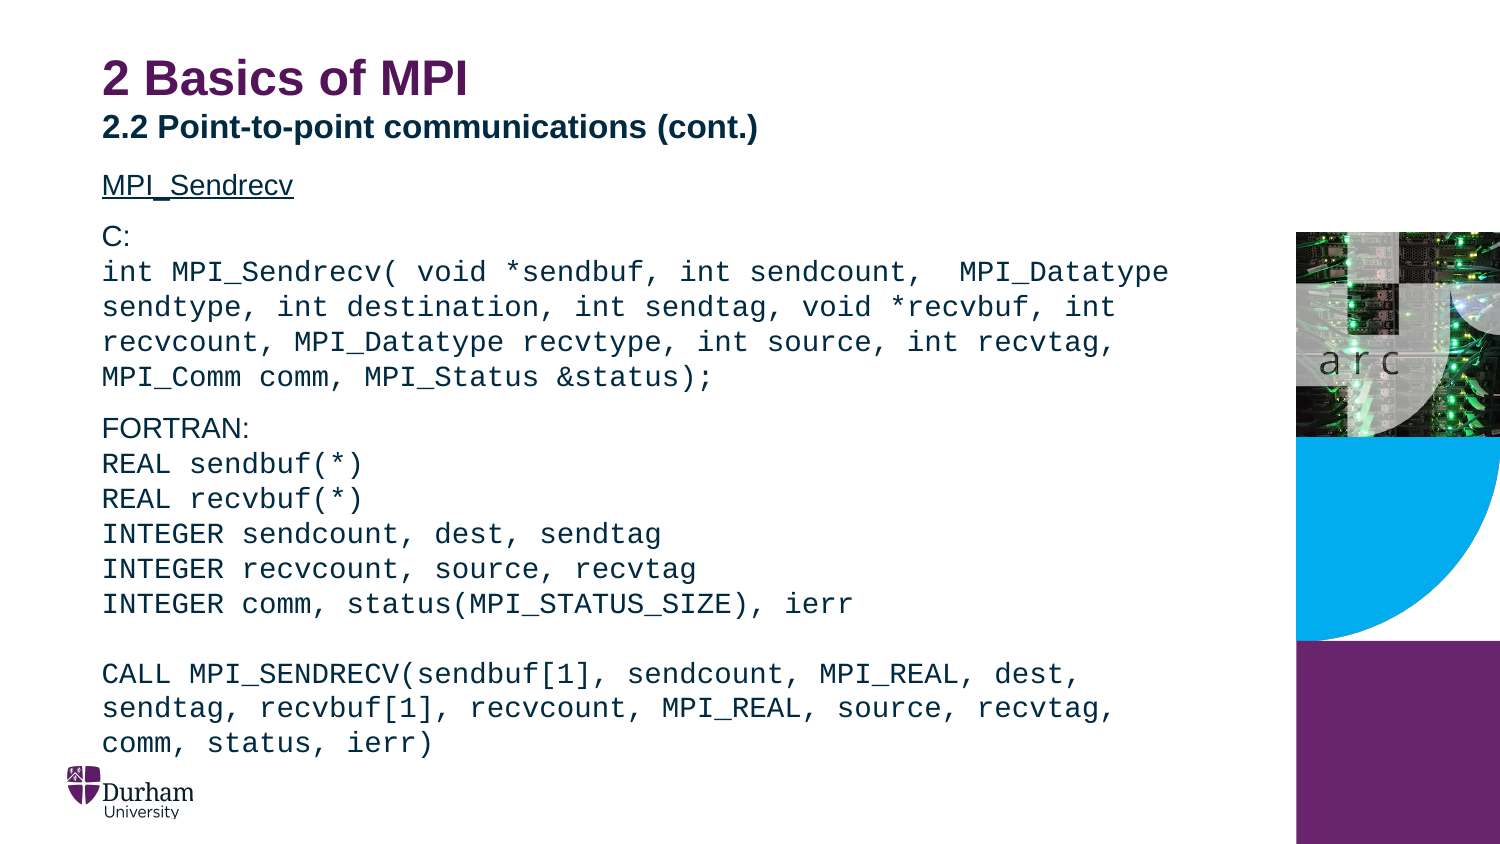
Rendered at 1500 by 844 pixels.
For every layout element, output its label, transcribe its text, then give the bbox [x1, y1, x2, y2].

text_box [1296, 640, 1500, 844]
list MPI_Sendrecv C: int MPI_Sendrecv( void *sendbuf, int sendcount, MPI_Datatype sendtype, int destination, int sendtag, void *recvbuf, int recvcount, MPI_Datatype recvtype, int source, int recvtag, MPI_Comm comm, MPI_Status &status); FORTRAN: REAL sendbuf(*) REAL recvbuf(*) INTEGER sendcount, dest, sendtag INTEGER recvcount, source, recvtag INTEGER comm, status(MPI_STATUS_SIZE), ierr CALL MPI_SENDRECV(sendbuf[1], sendcount, MPI_REAL, dest, sendtag, recvbuf[1], recvcount, MPI_REAL, source, recvtag, comm, status, ierr) [101, 166, 1215, 751]
title 2 Basics of MPI 2.2 Point-to-point communications (cont.) [101, 45, 1399, 187]
picture [67, 766, 193, 819]
picture [1296, 232, 1500, 436]
picture [1332, 467, 1500, 640]
